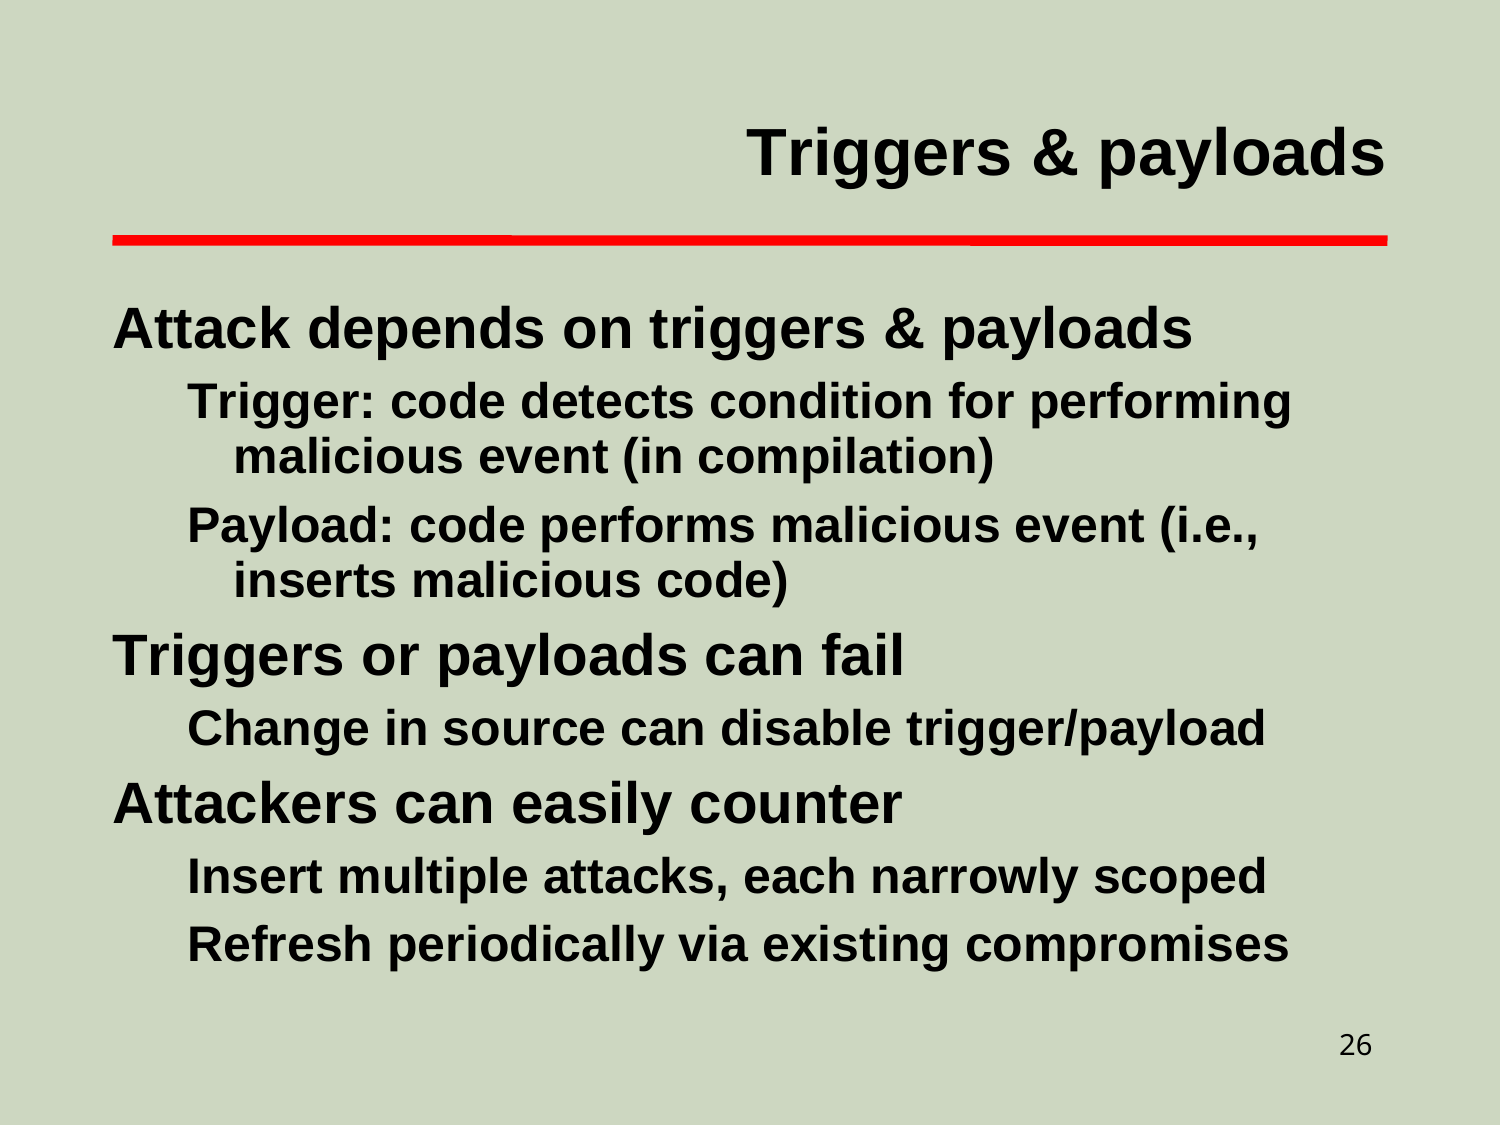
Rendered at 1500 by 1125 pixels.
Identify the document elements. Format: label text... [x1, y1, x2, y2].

title Triggers & payloads [125, 117, 1388, 192]
list Attack depends on triggers & payloads Trigger: code detects condition for performing malicious event (in compilation) Payload: code performs malicious event (i.e., inserts malicious code) Triggers or payloads can fail Change in source can disable trigger/payload Attackers can easily counter Insert multiple attacks, each narrowly scoped Refresh periodically via existing compromises [112, 299, 1388, 1017]
